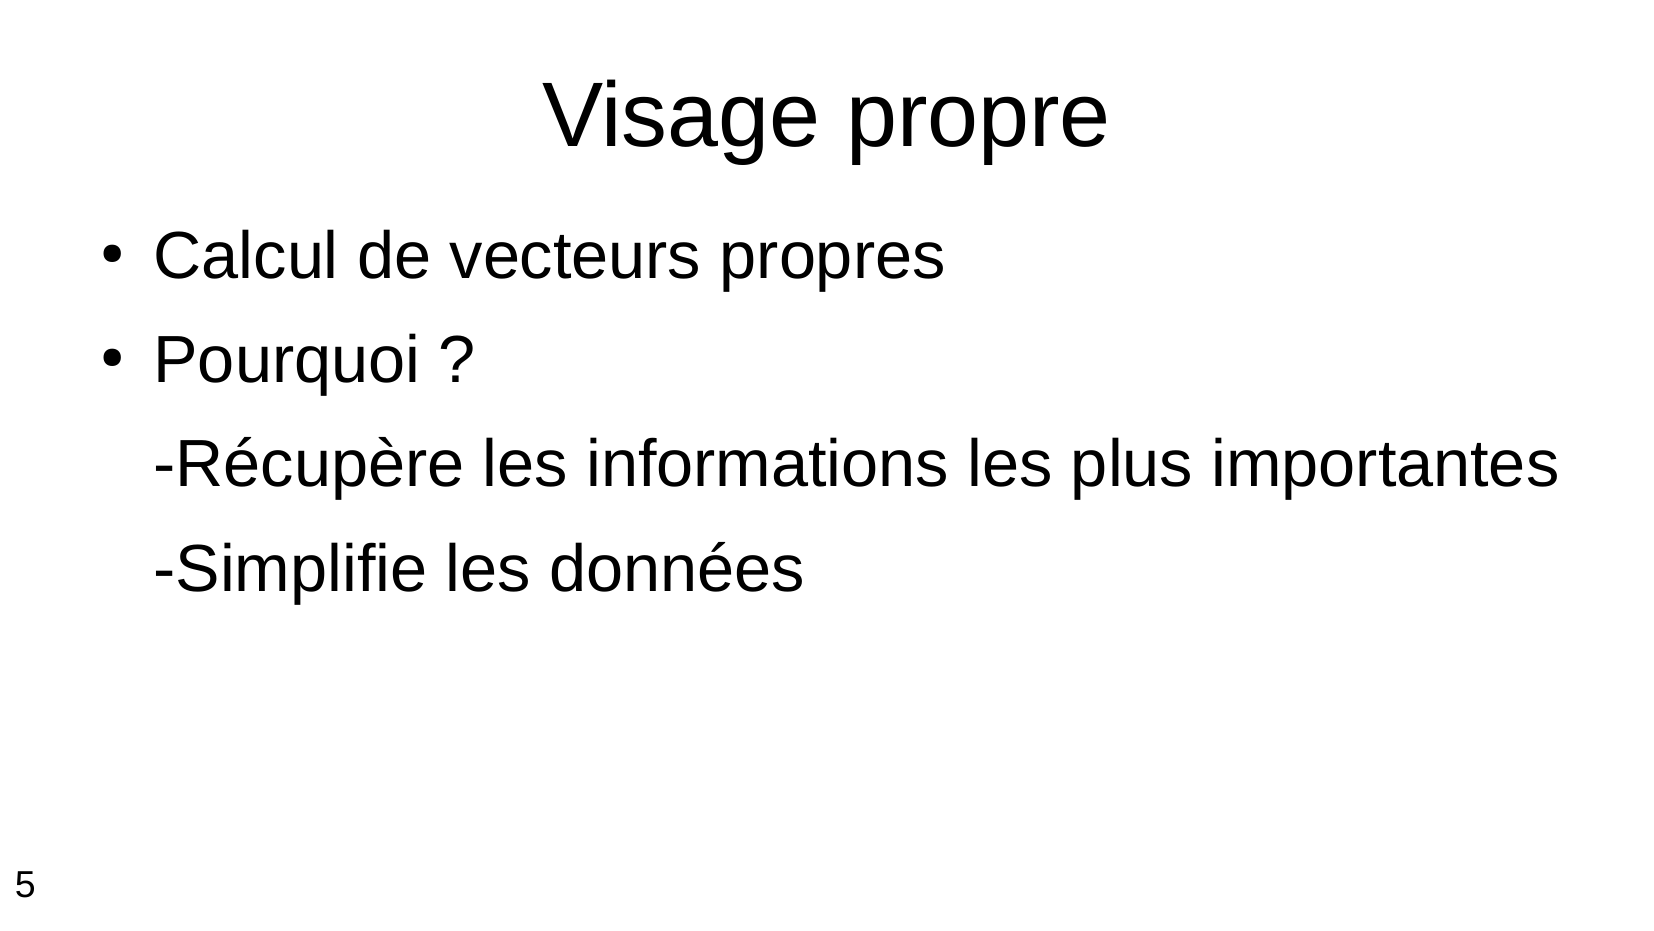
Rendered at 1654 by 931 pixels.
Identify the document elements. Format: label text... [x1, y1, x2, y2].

text_box <numéro> [0, 856, 629, 914]
list Calcul de vecteurs propres Pourquoi ? -Récupère les informations les plus importantes -Simplifie les données [82, 217, 1571, 758]
title Visage propre [82, 37, 1571, 193]
